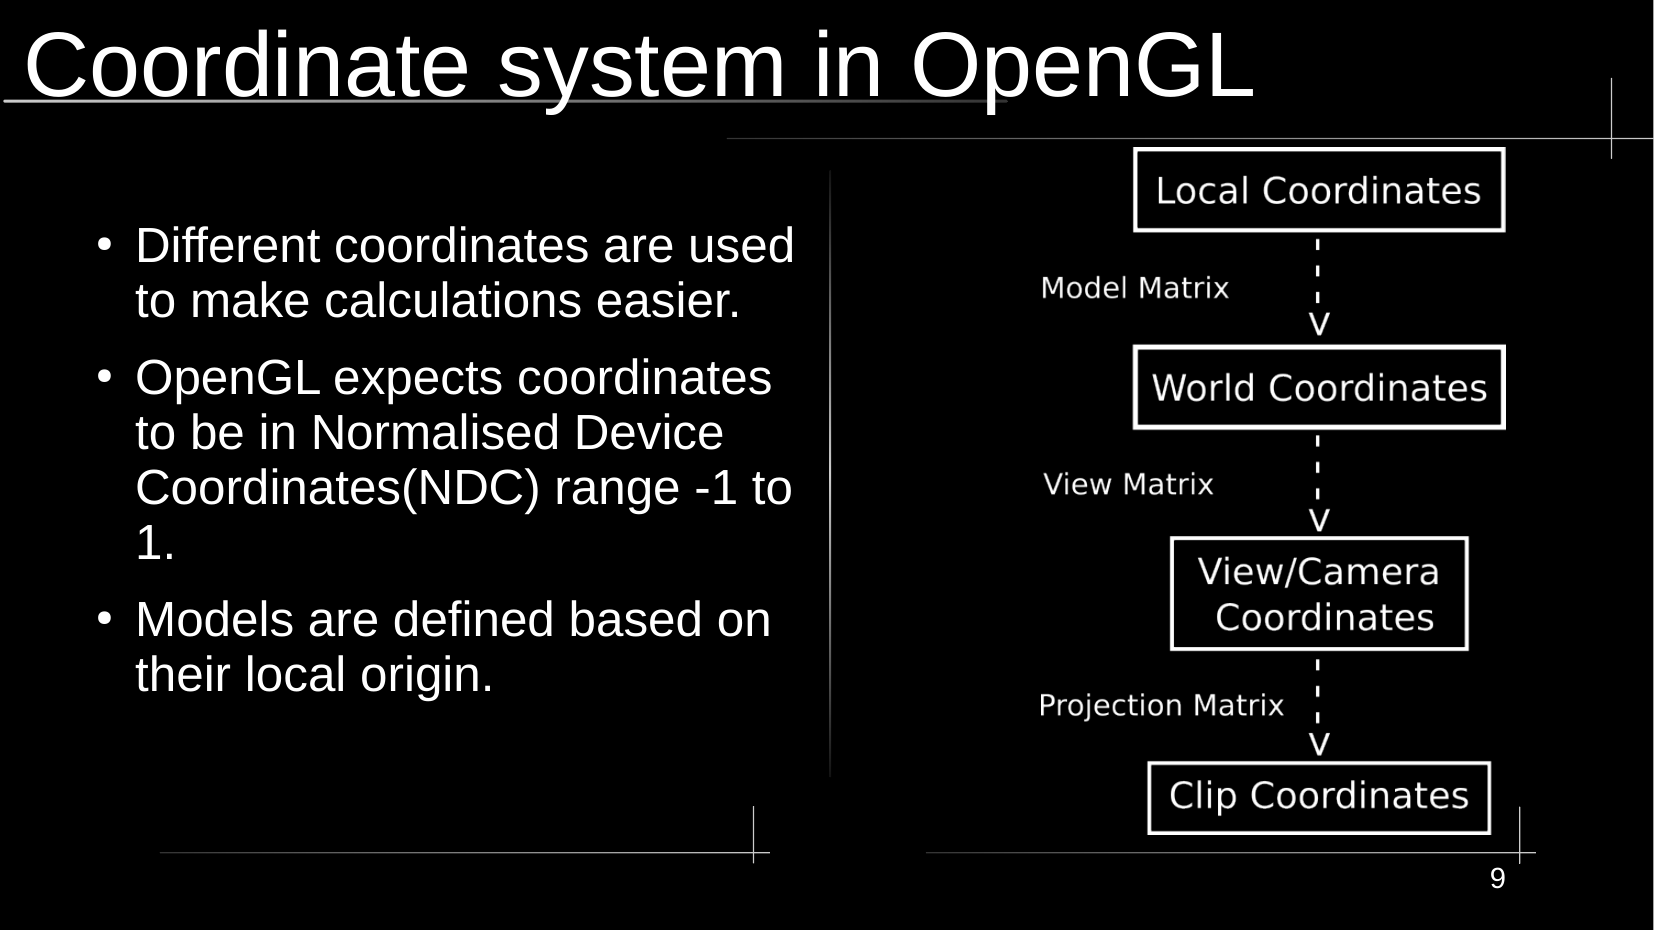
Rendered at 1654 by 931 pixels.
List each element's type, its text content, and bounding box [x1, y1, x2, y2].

title Coordinate system in OpenGL [23, 11, 1589, 119]
picture [1041, 147, 1506, 835]
list Different coordinates are used to make calculations easier. OpenGL expects coordinates to be in Normalised Device Coordinates(NDC) range -1 to 1. Models are defined based on their local origin. [82, 217, 809, 758]
